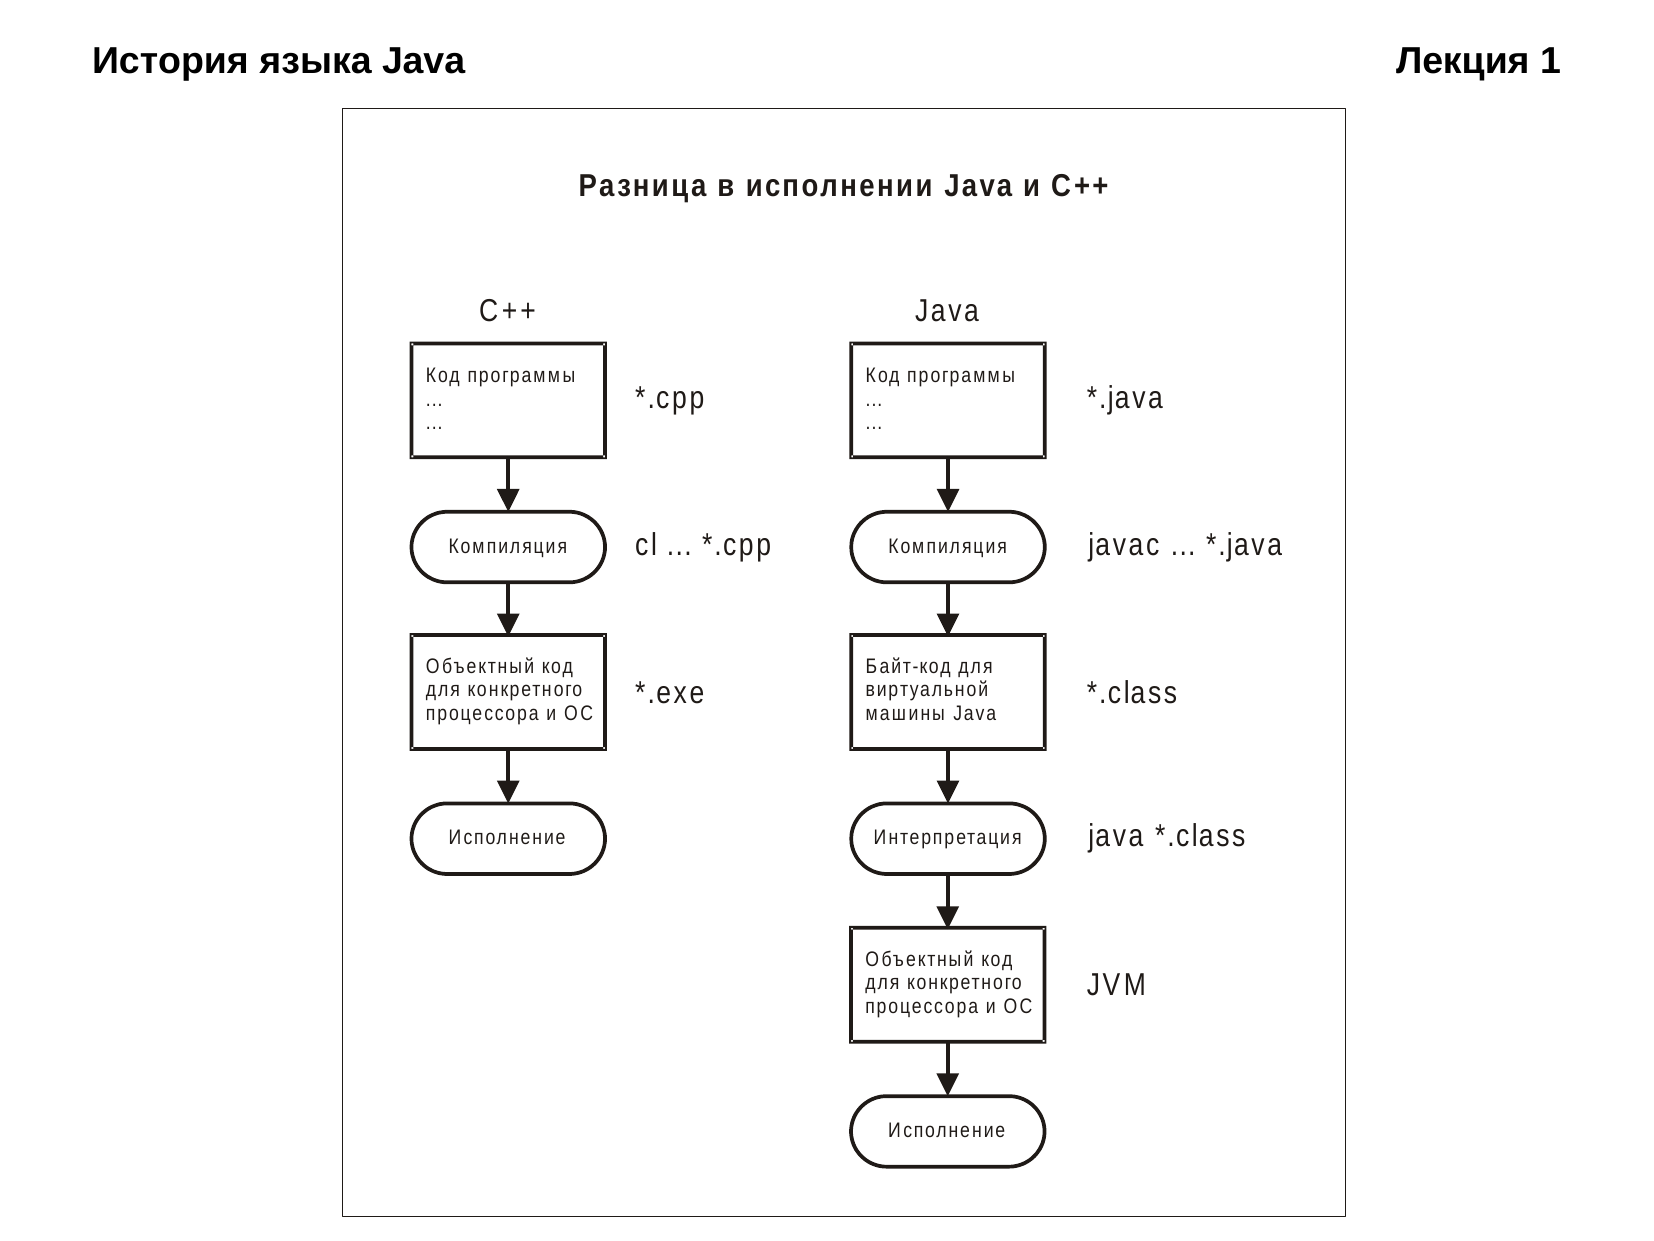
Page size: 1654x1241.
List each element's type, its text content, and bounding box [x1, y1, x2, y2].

title История языка Java Лекция 1 [82, 25, 1571, 95]
picture [342, 108, 1347, 1217]
